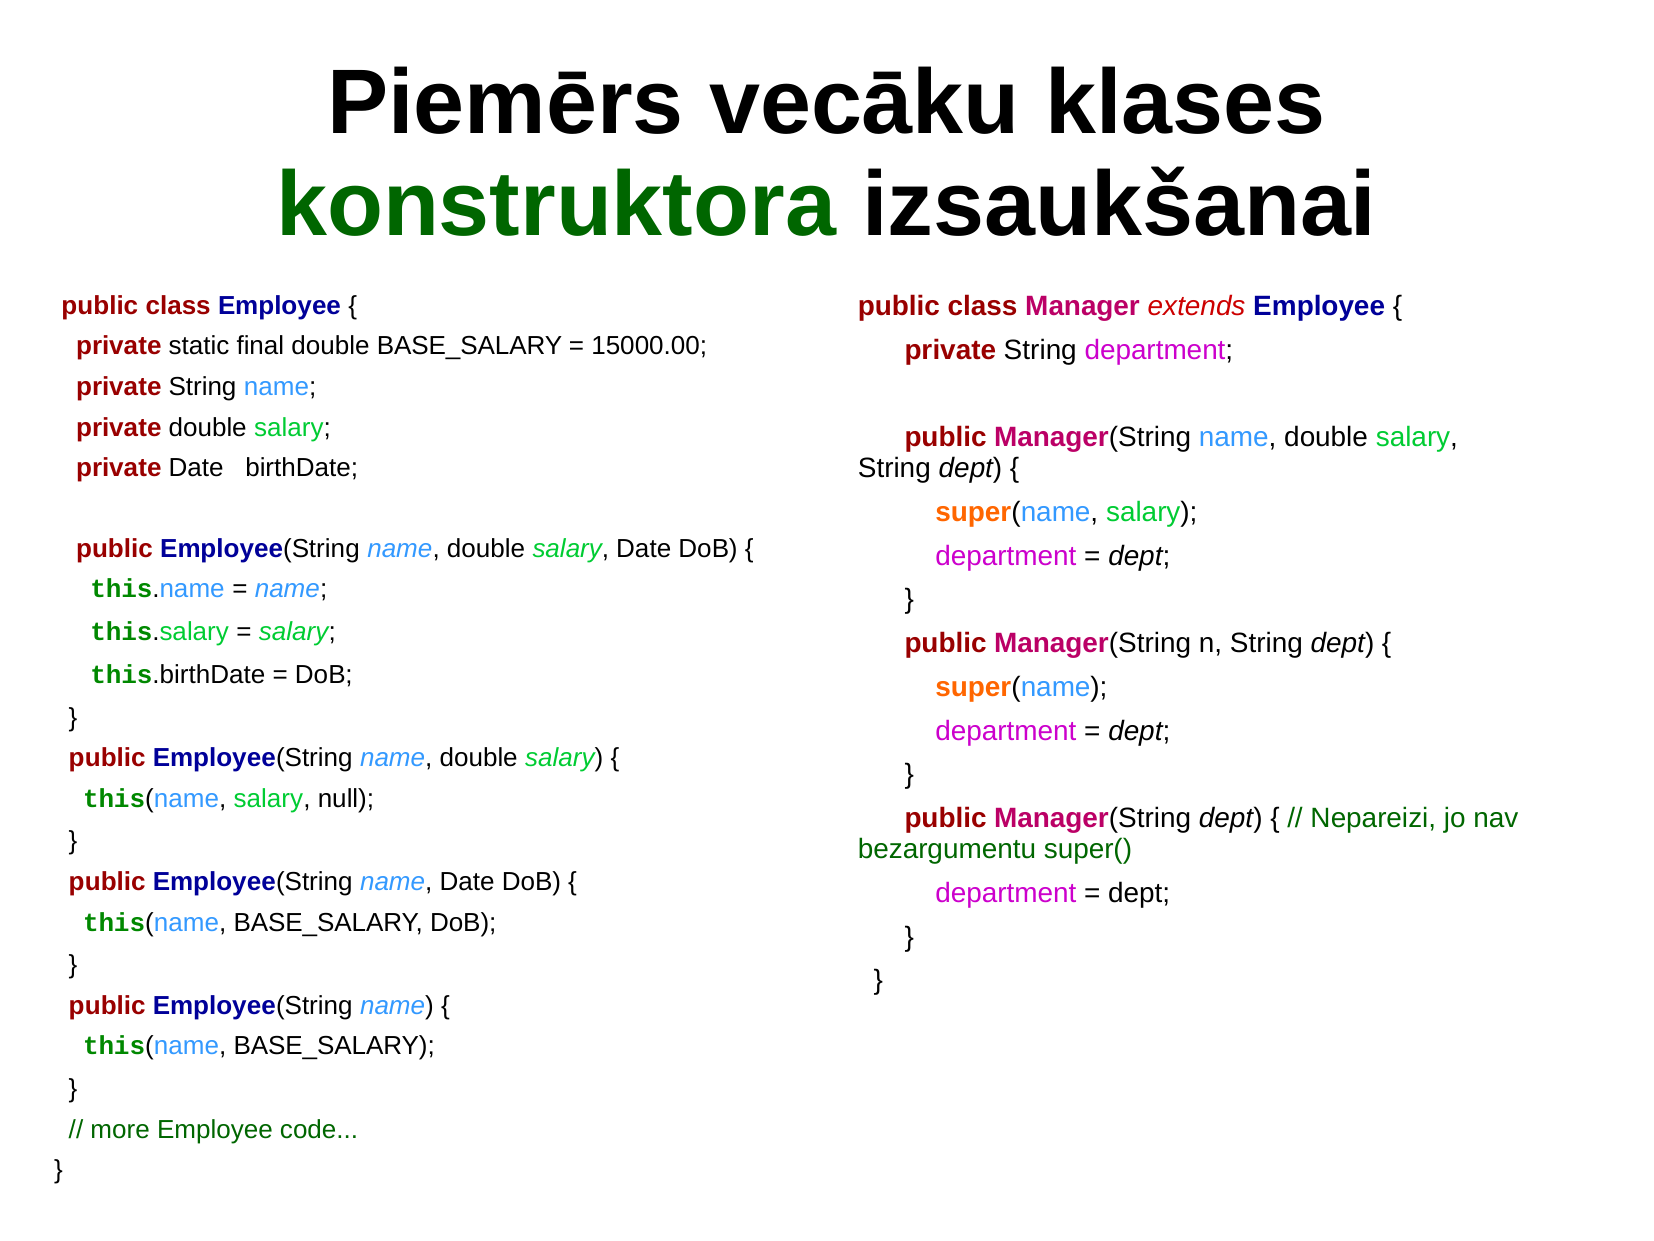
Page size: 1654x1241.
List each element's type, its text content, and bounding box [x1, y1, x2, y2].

list public class Manager extends Employee { private String department; public Manager(String name, double salary, String dept) { super(name, salary); department = dept; } public Manager(String n, String dept) { super(name); department = dept; } public Manager(String dept) { // Nepareizi, jo nav bezargumentu super() department = dept; } } [828, 290, 1539, 1010]
list public class Employee { private static final double BASE_SALARY = 15000.00; private String name; private double salary; private Date birthDate; public Employee(String name, double salary, Date DoB) { this.name = name; this.salary = salary; this.birthDate = DoB; } public Employee(String name, double salary) { this(name, salary, null); } public Employee(String name, Date DoB) { this(name, BASE_SALARY, DoB); } public Employee(String name) { this(name, BASE_SALARY); } // more Employee code... } [12, 290, 793, 1207]
title Piemērs vecāku klases konstruktora izsaukšanai [82, 49, 1571, 257]
